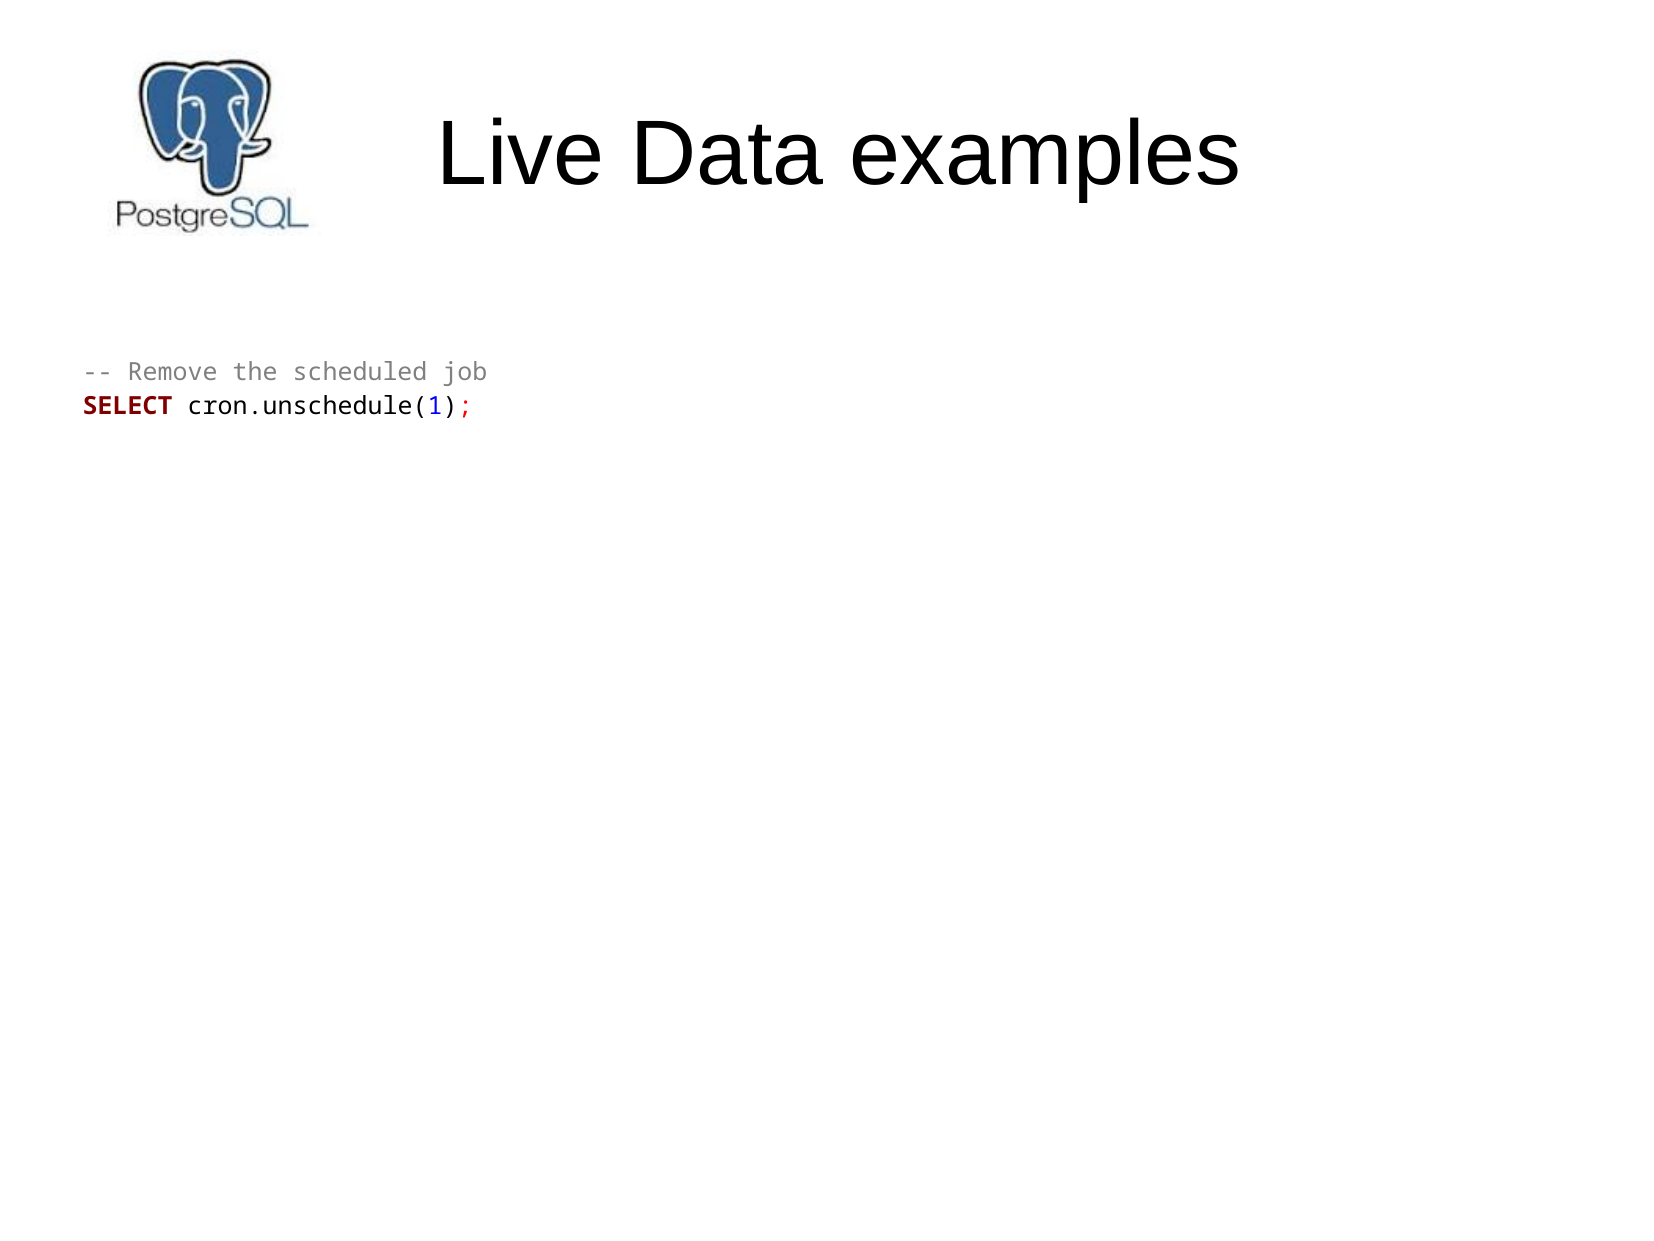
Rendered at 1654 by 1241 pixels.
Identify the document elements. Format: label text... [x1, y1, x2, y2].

title Live Data examples [82, 49, 1571, 257]
list -- Remove the scheduled job SELECT cron.unschedule(1); [82, 290, 1538, 1010]
picture [58, 50, 356, 237]
